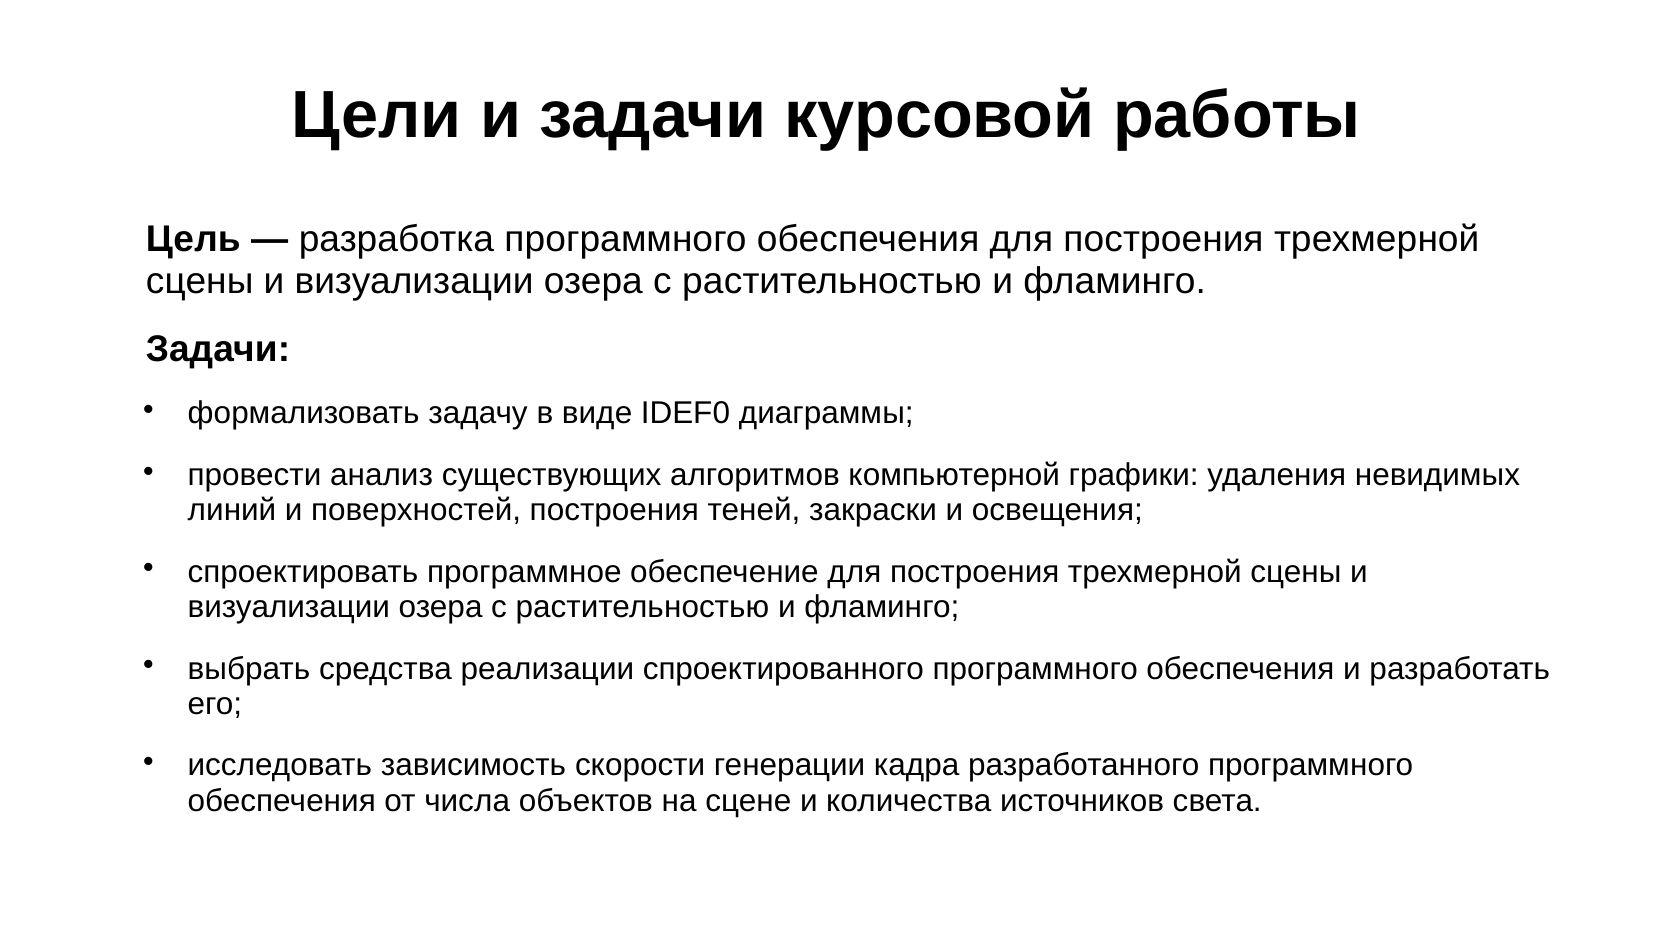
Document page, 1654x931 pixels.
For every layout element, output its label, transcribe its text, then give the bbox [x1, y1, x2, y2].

title Цели и задачи курсовой работы [82, 37, 1571, 193]
list Цель — разработка программного обеспечения для построения трехмерной сцены и визуализации озера с растительностью и фламинго. Задачи: формализовать задачу в виде IDEF0 диаграммы; провести анализ существующих алгоритмов компьютерной графики: удаления невидимых линий и поверхностей, построения теней, закраски и освещения; спроектировать программное обеспечение для построения трехмерной сцены и визуализации озера с растительностью и фламинго; выбрать средства реализации спроектированного программного обеспечения и разработать его; исследовать зависимость скорости генерации кадра разработанного программного обеспечения от числа объектов на сцене и количества источников света. [82, 217, 1571, 827]
